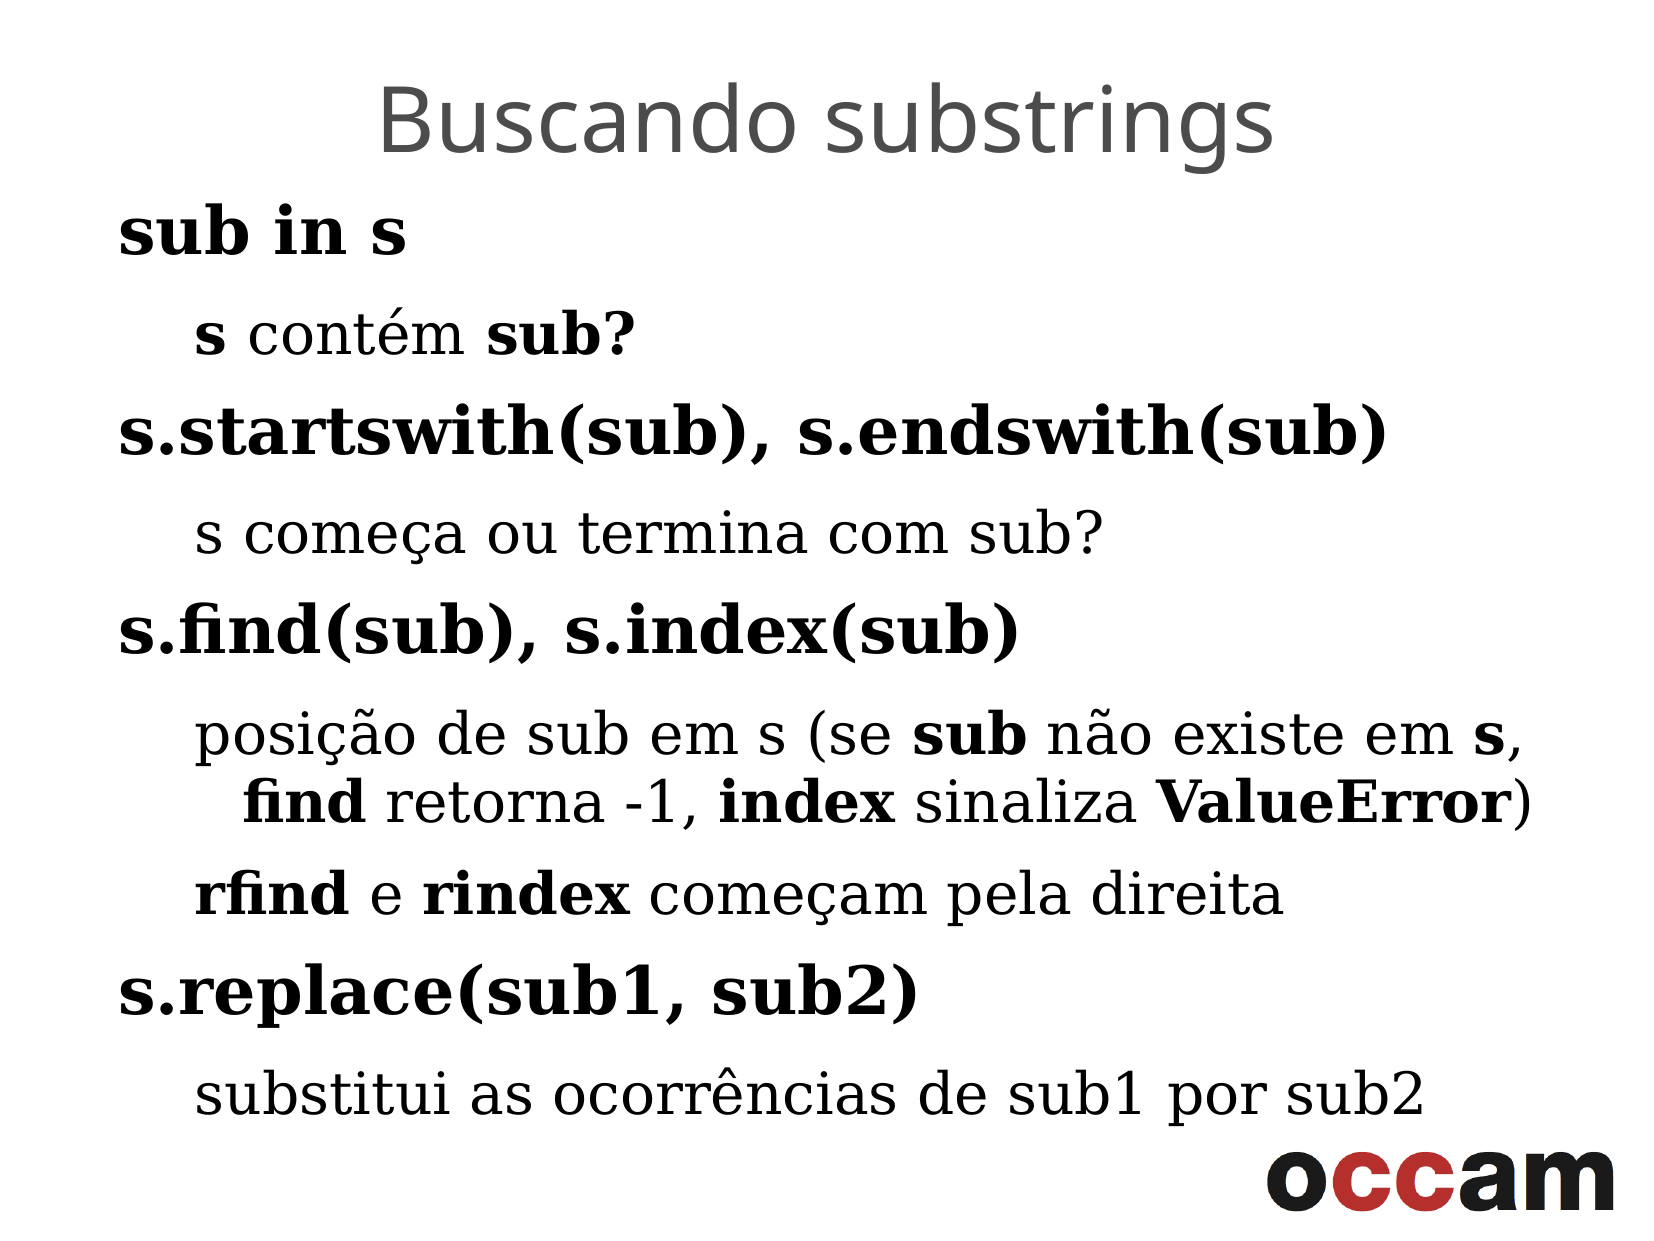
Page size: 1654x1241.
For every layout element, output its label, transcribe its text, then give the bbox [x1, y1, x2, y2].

list sub in s s contém sub? s.startswith(sub), s.endswith(sub) s começa ou termina com sub? s.find(sub), s.index(sub) posição de sub em s (se sub não existe em s, find retorna -1, index sinaliza ValueError) rfind e rindex começam pela direita s.replace(sub1, sub2) substitui as ocorrências de sub1 por sub2 [100, 191, 1589, 1128]
title Buscando substrings [82, 13, 1571, 222]
picture [1237, 1122, 1643, 1241]
